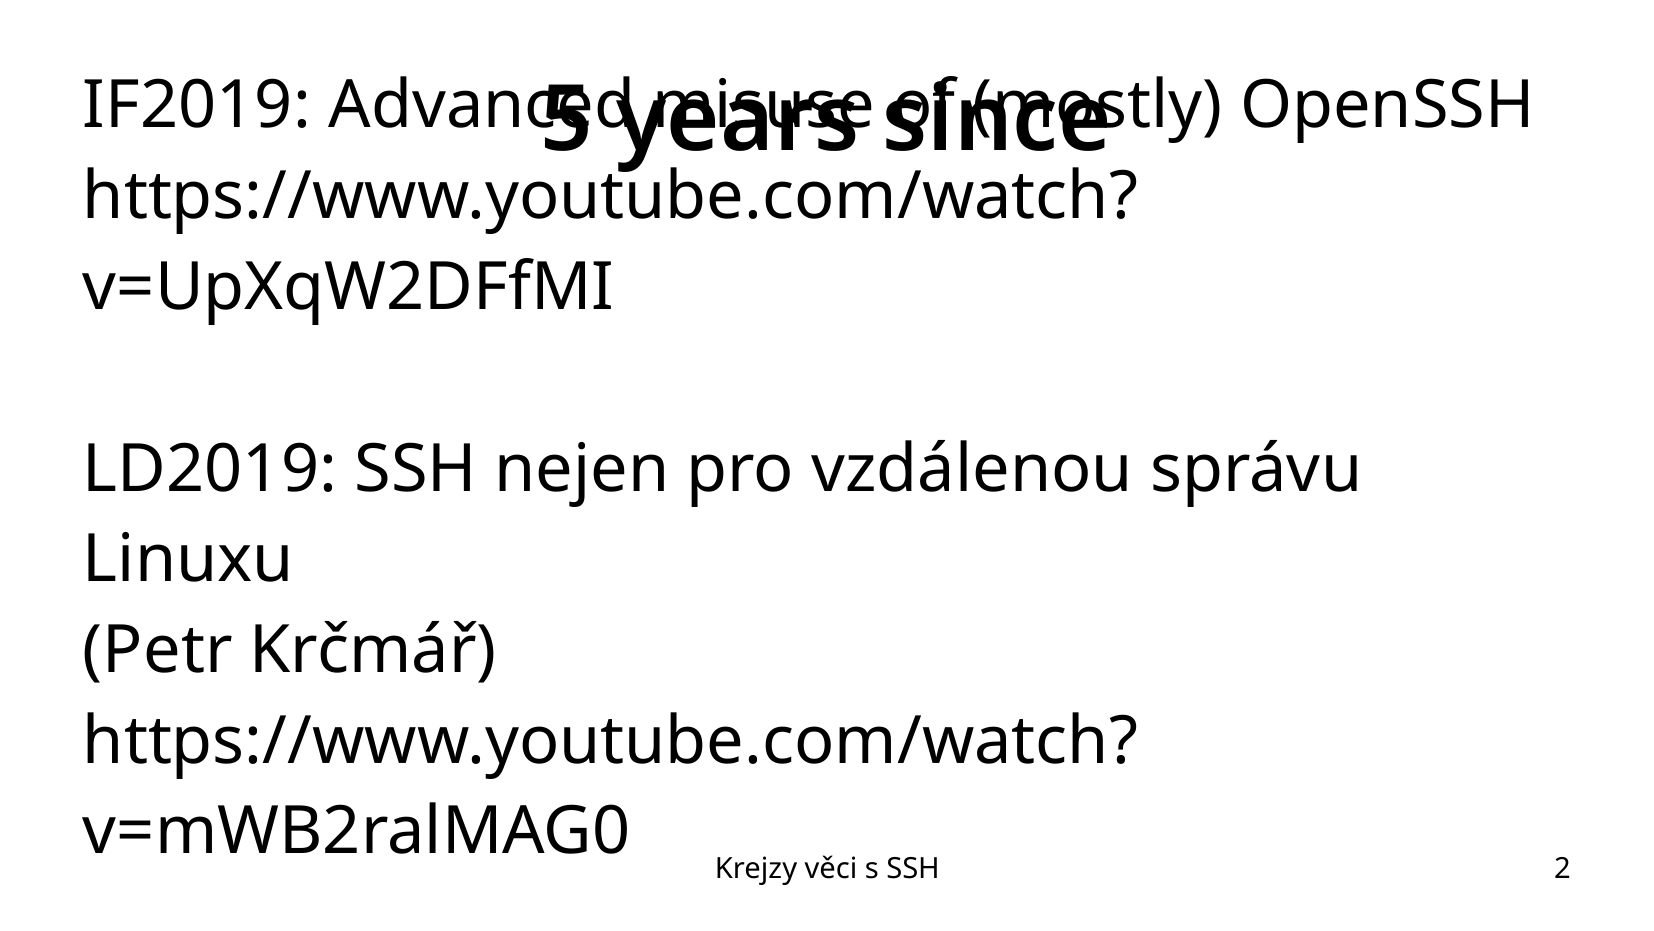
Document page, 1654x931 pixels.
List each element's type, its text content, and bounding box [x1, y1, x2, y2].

title IF2019: Advanced misuse of (mostly) OpenSSH https://www.youtube.com/watch?v=UpXqW2DFfMI LD2019: SSH nejen pro vzdálenou správu Linuxu (Petr Krčmář) https://www.youtube.com/watch?v=mWB2ralMAG0 [82, 180, 1571, 751]
title 5 years since [82, 37, 1571, 180]
